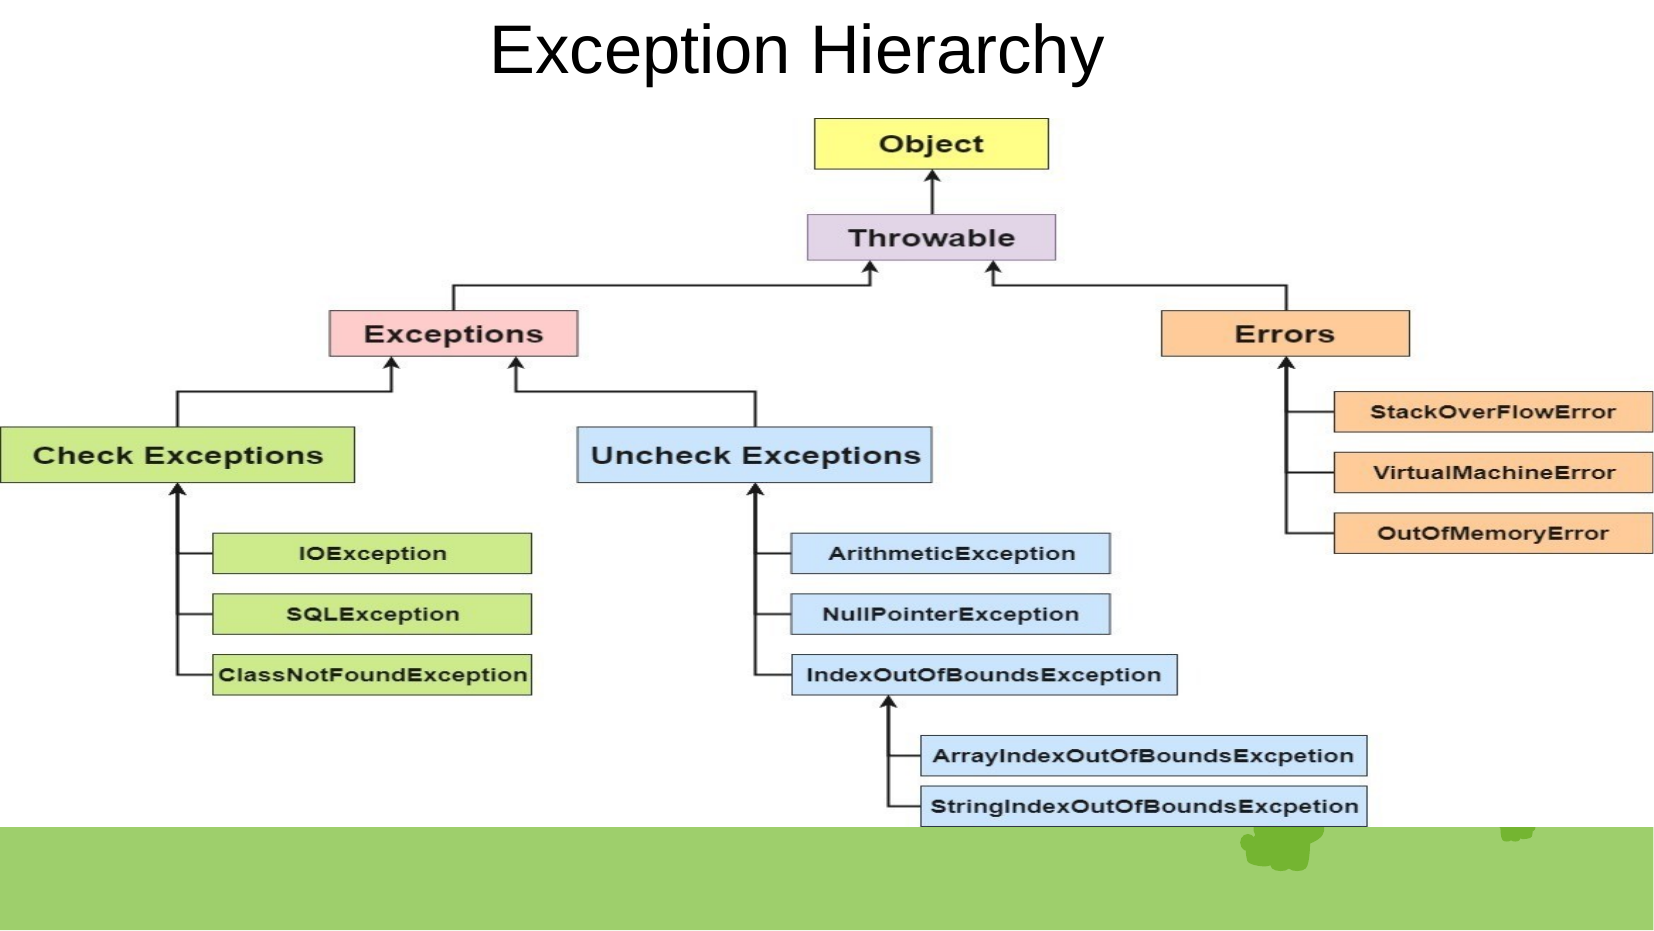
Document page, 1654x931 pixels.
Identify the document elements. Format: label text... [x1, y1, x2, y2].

picture [0, 118, 1654, 827]
title Exception Hierarchy [59, 0, 1536, 89]
